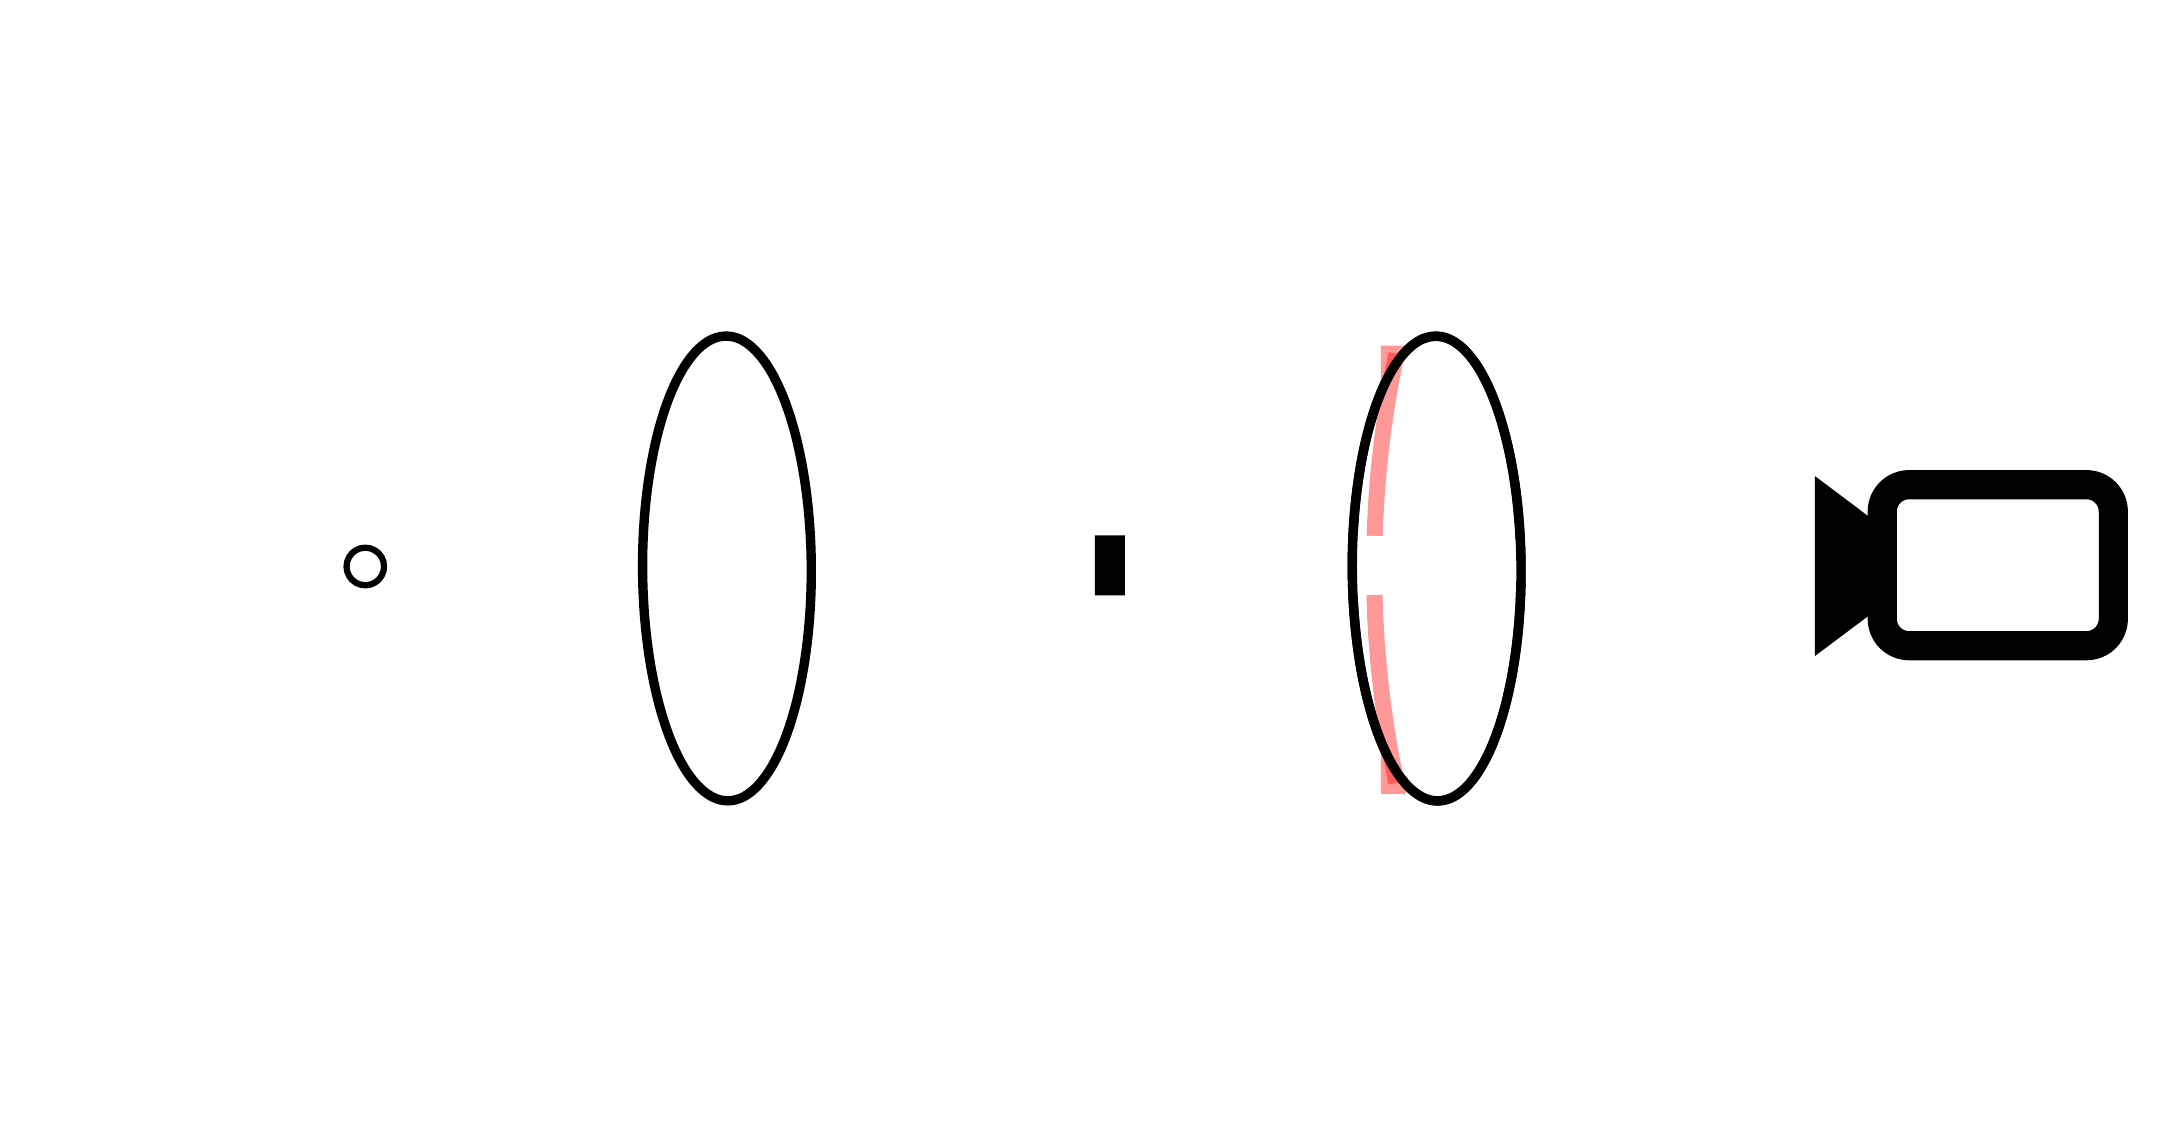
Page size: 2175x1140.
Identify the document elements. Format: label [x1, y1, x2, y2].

text_box [642, 0, 1747, 1140]
text_box [1814, 476, 1875, 657]
text_box [1882, 484, 2114, 646]
